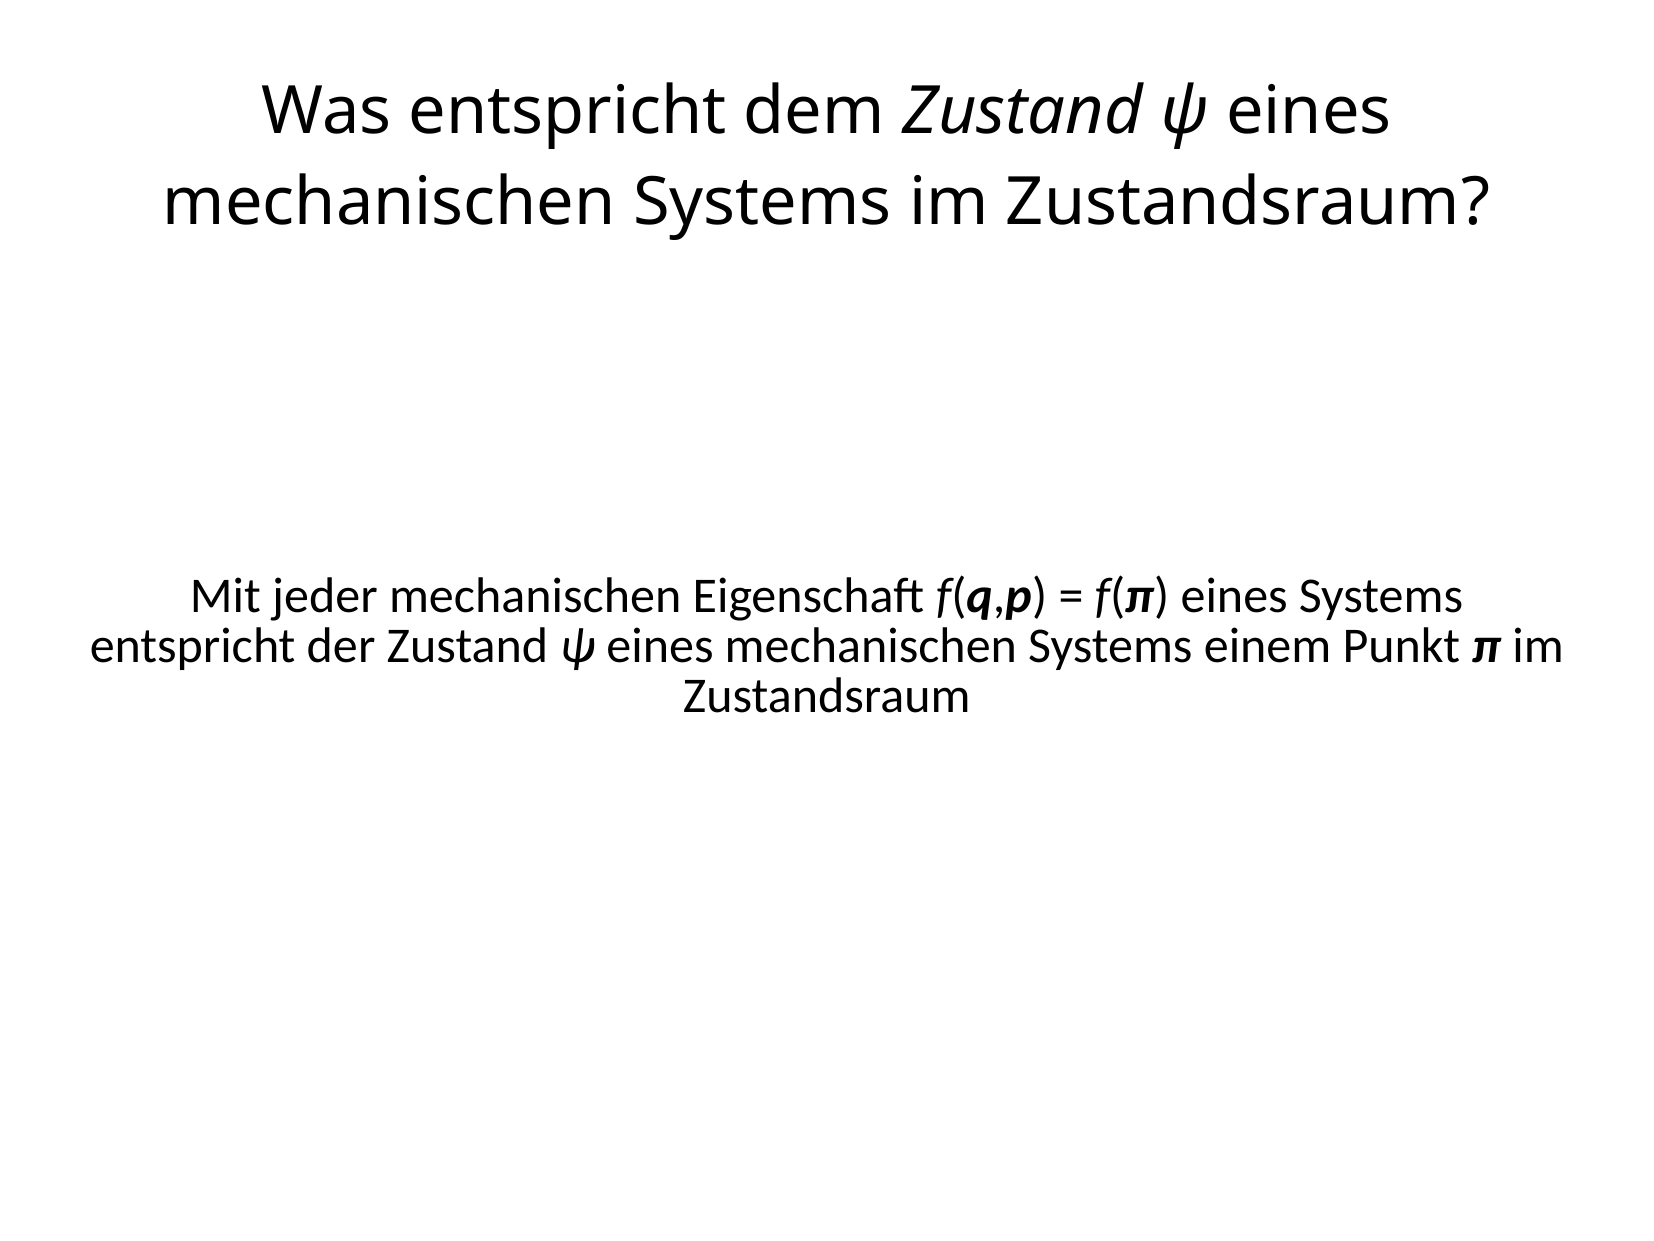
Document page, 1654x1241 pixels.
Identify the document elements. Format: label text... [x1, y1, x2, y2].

subtitle Mit jeder mechanischen Eigenschaft f(q,p) = f(π) eines Systems entspricht der Zustand ψ eines mechanischen Systems einem Punkt π im Zustandsraum [82, 290, 1571, 1010]
title Was entspricht dem Zustand ψ eines mechanischen Systems im Zustandsraum? [82, 49, 1571, 257]
